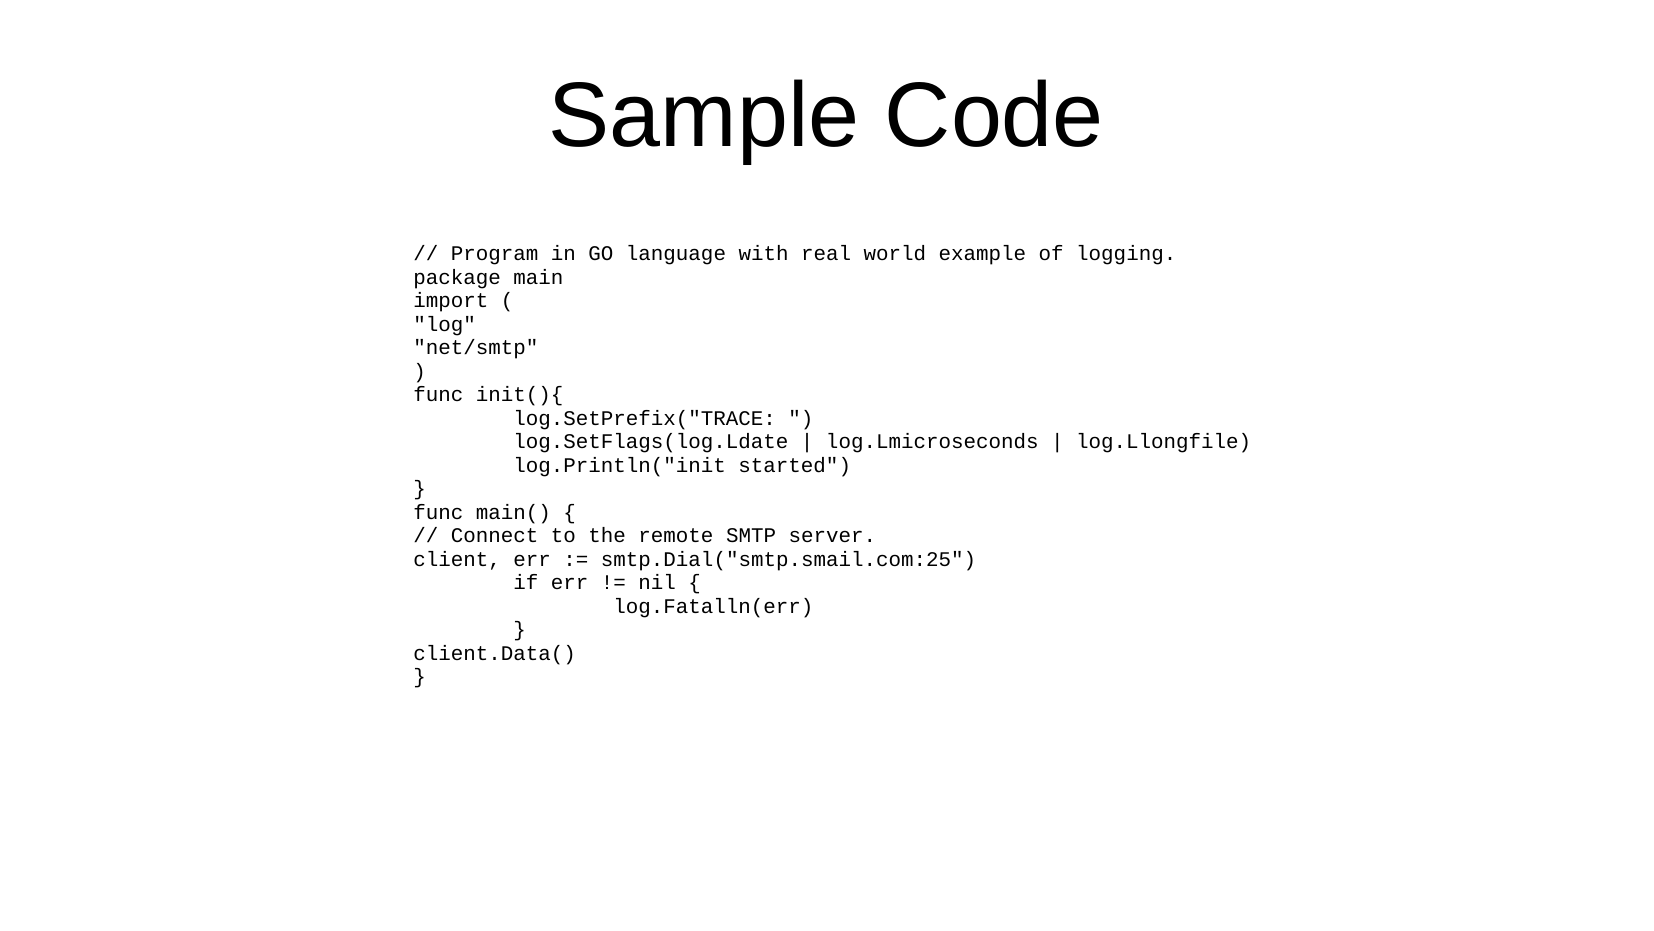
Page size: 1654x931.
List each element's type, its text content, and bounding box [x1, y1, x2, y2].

text_box // Program in GO language with real world example of logging. package main import ( "log" "net/smtp" ) func init(){ log.SetPrefix("TRACE: ") log.SetFlags(log.Ldate | log.Lmicroseconds | log.Llongfile) log.Println("init started") } func main() { // Connect to the remote SMTP server. client, err := smtp.Dial("smtp.smail.com:25") if err != nil { log.Fatalln(err) } client.Data() } [398, 236, 1266, 698]
title Sample Code [82, 37, 1571, 193]
